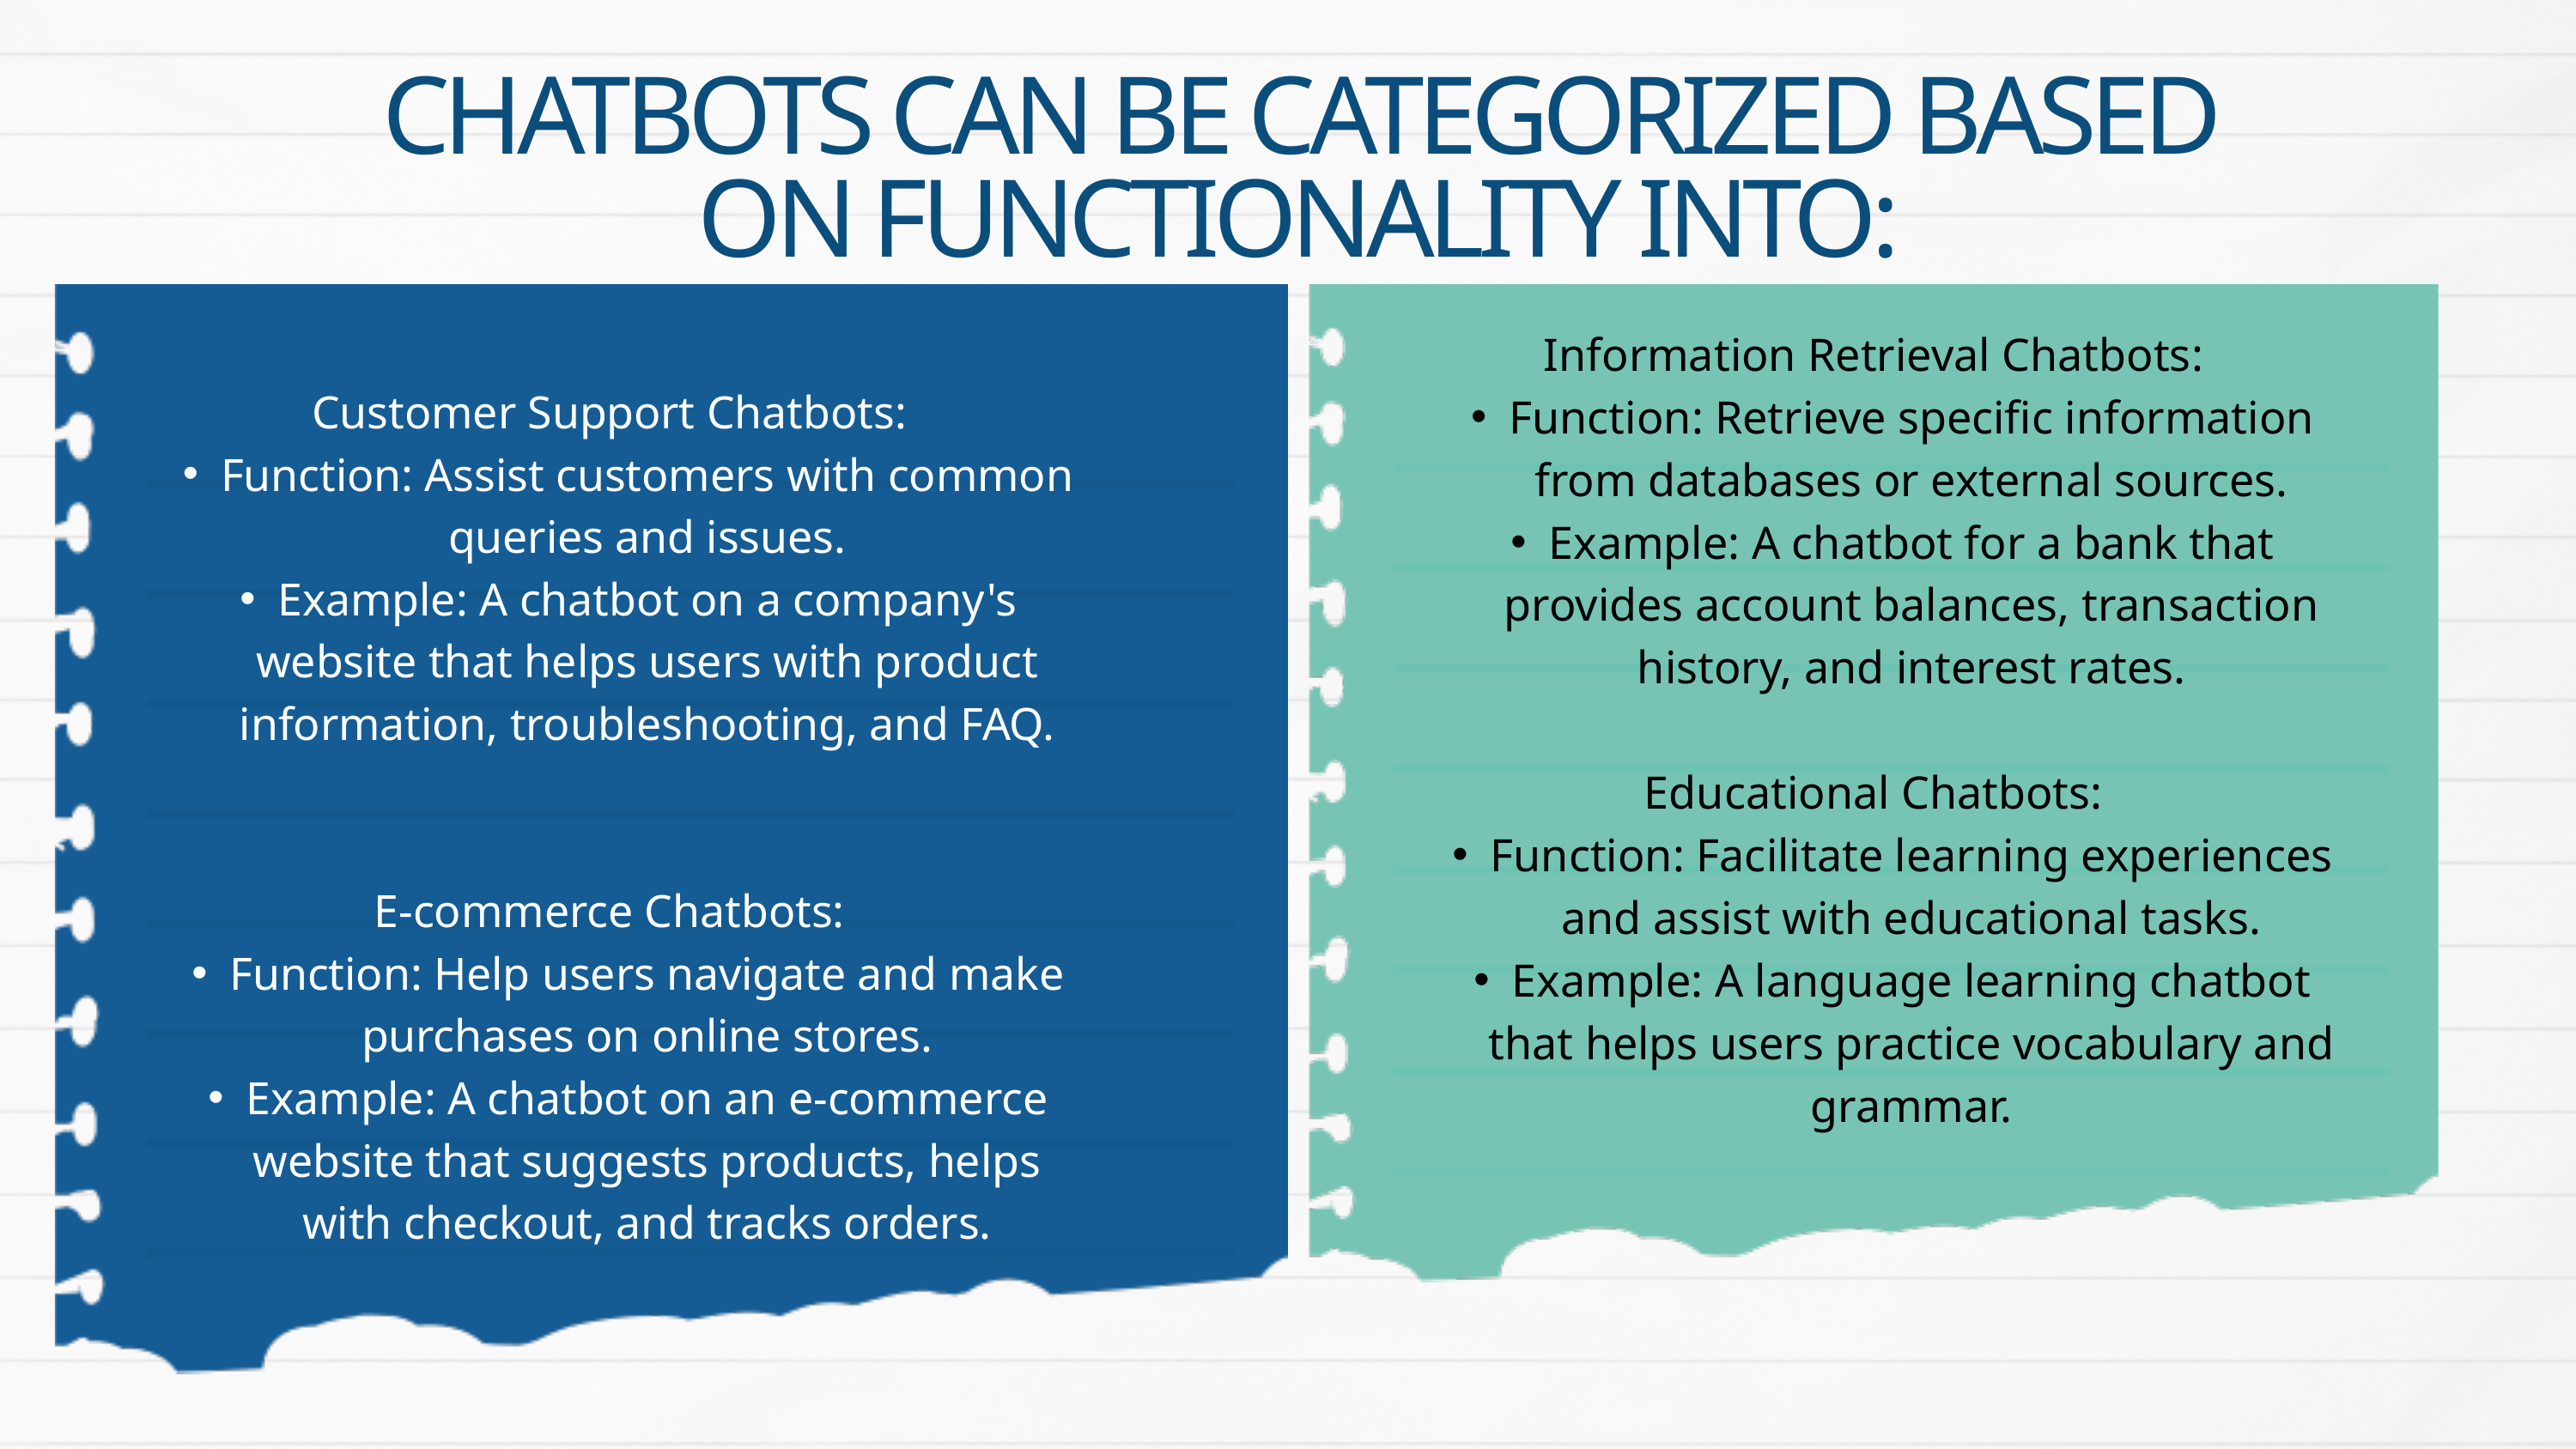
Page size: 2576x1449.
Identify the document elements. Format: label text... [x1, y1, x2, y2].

text_box CHATBOTS CAN BE CATEGORIZED BASED ON FUNCTIONALITY INTO: [315, 72, 2282, 279]
text_box Customer Support Chatbots: Function: Assist customers with common queries and issues. Example: A chatbot on a company's website that helps users with product information, troubleshooting, and FAQ. E-commerce Chatbots: Function: Help users navigate and make purchases on online stores. Example: A chatbot on an e-commerce website that suggests products, helps with checkout, and tracks orders. [144, 375, 1075, 1435]
text_box Information Retrieval Chatbots: Function: Retrieve specific information from databases or external sources. Example: A chatbot for a bank that provides account balances, transaction history, and interest rates. Educational Chatbots: Function: Facilitate learning experiences and assist with educational tasks. Example: A language learning chatbot that helps users practice vocabulary and grammar. [1404, 317, 2343, 1194]
text_box [0, 0, 2576, 1449]
